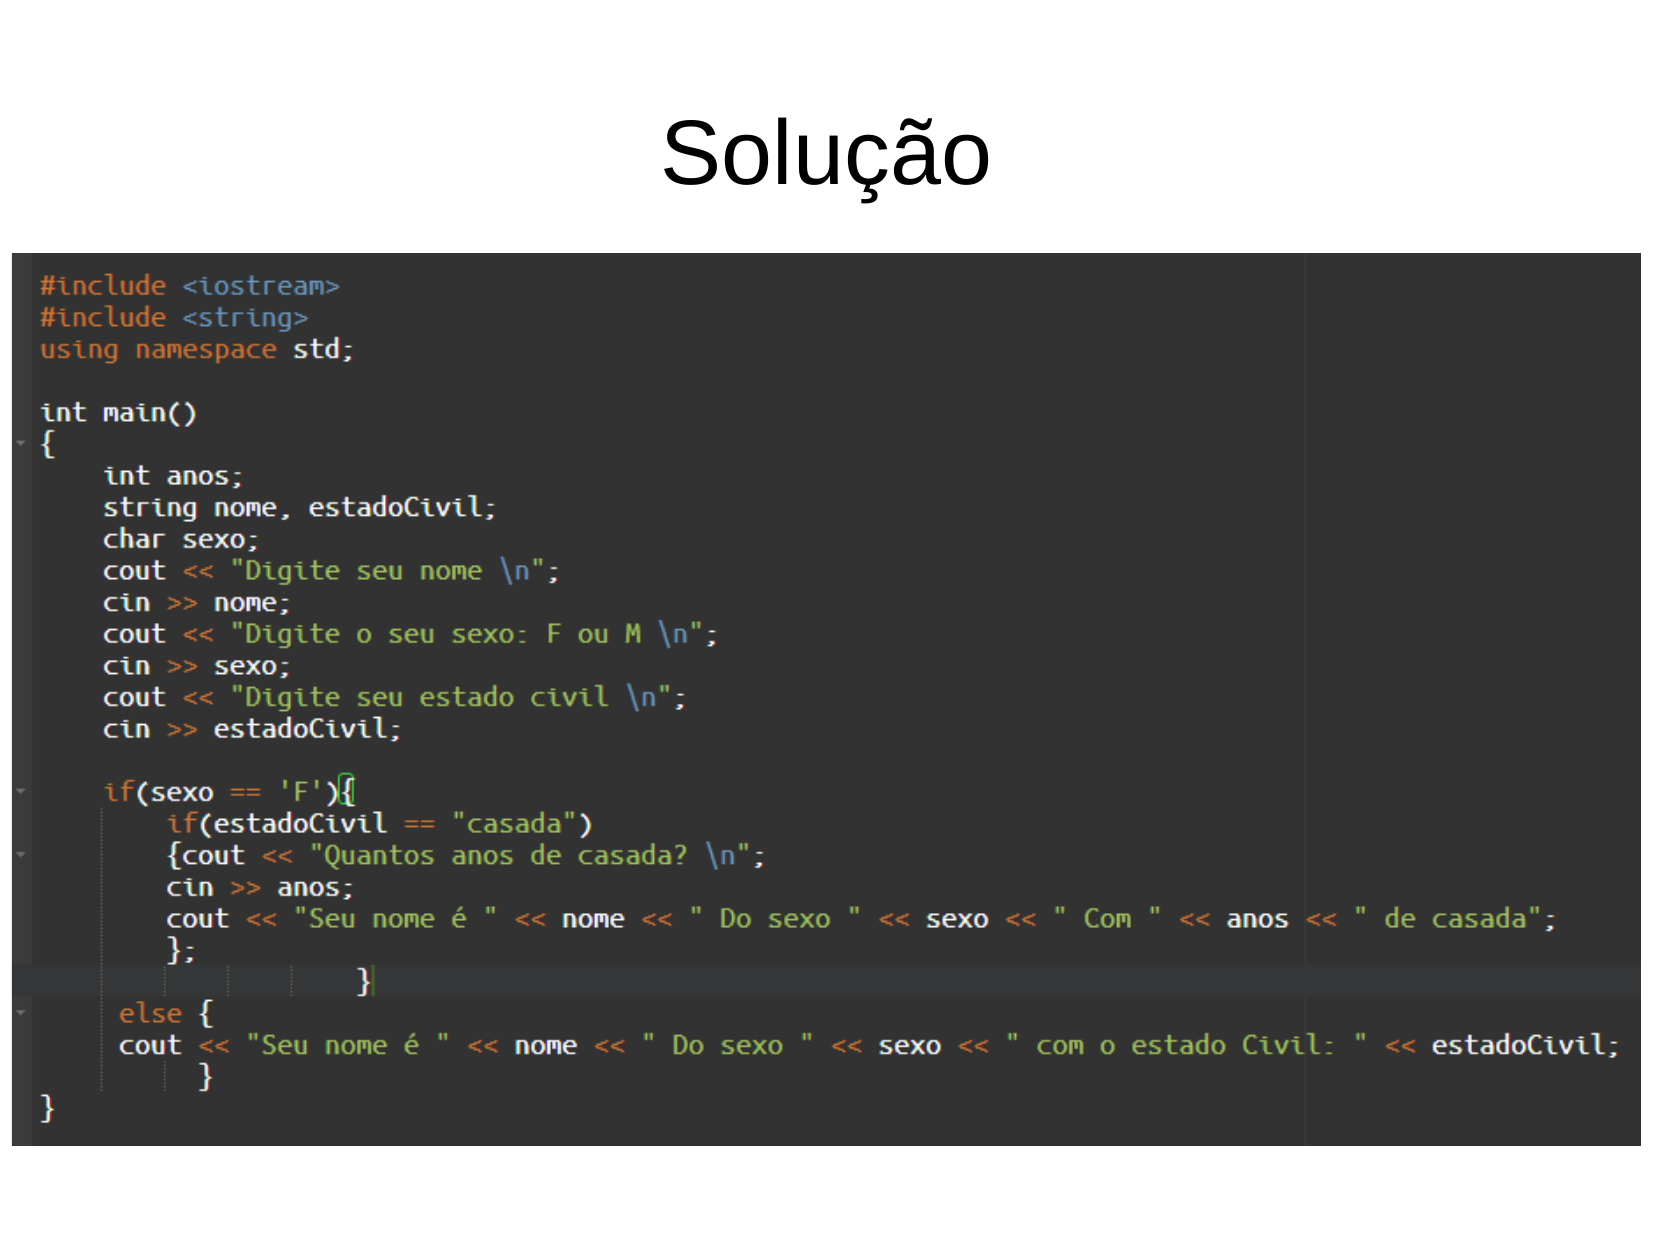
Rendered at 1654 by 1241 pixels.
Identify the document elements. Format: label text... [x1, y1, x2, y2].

picture [11, 253, 1641, 1146]
title Solução [82, 49, 1571, 253]
